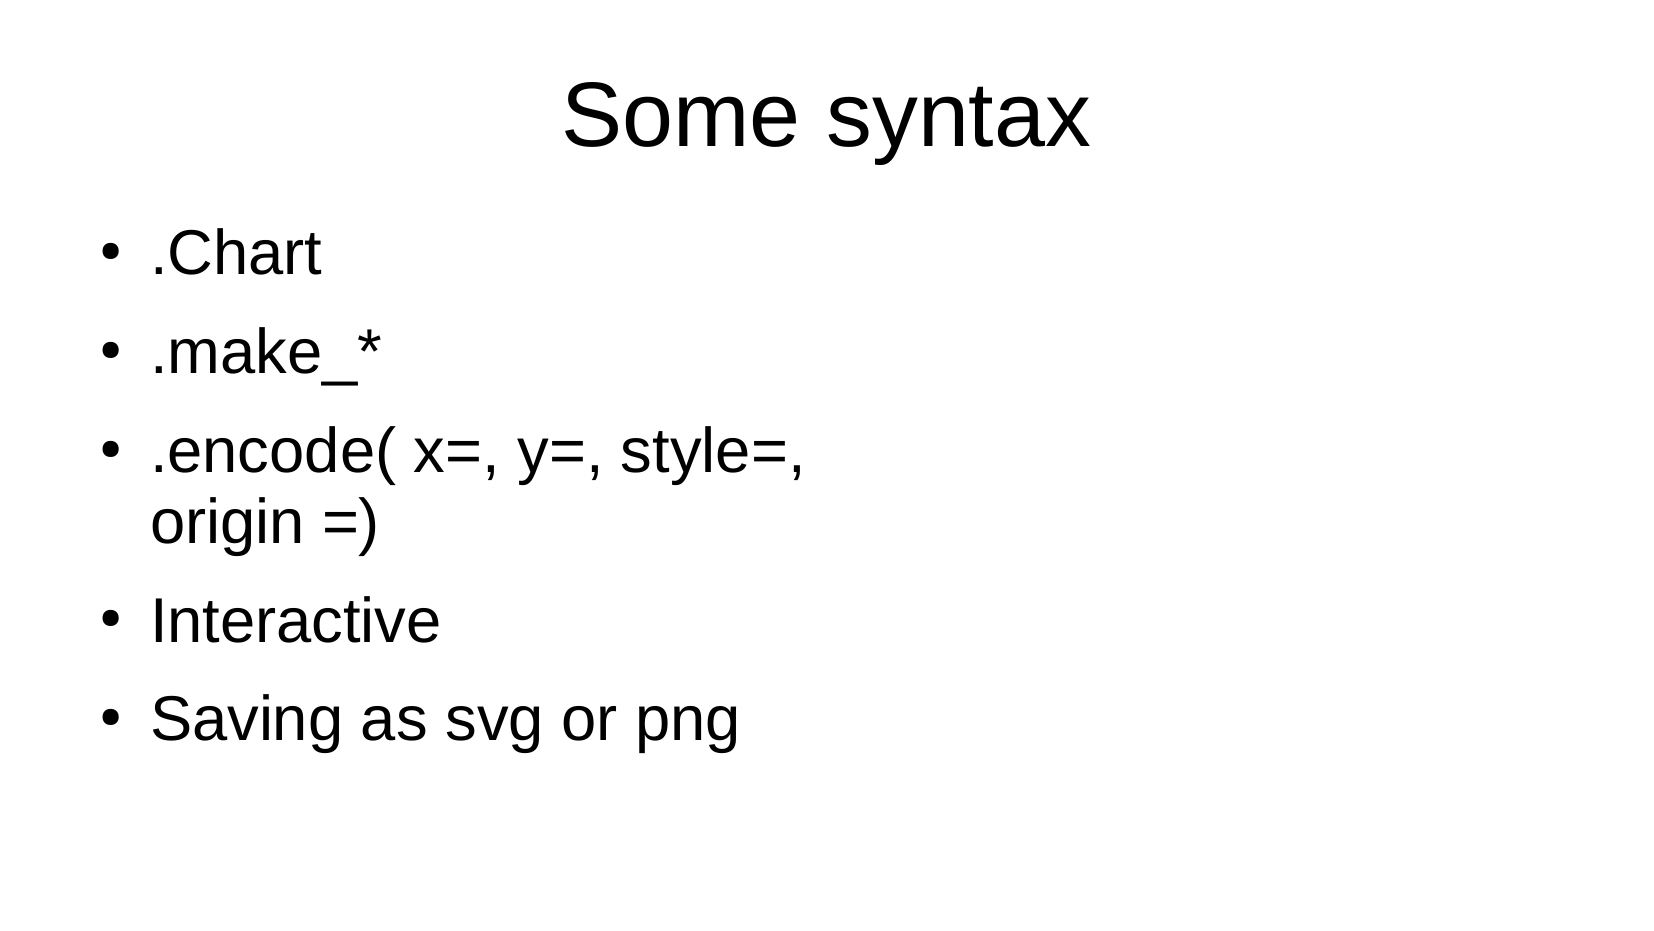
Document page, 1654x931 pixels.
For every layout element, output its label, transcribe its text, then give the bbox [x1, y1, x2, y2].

title Some syntax [82, 37, 1571, 193]
list .Chart .make_* .encode( x=, y=, style=, origin =) Interactive Saving as svg or png [82, 217, 809, 758]
